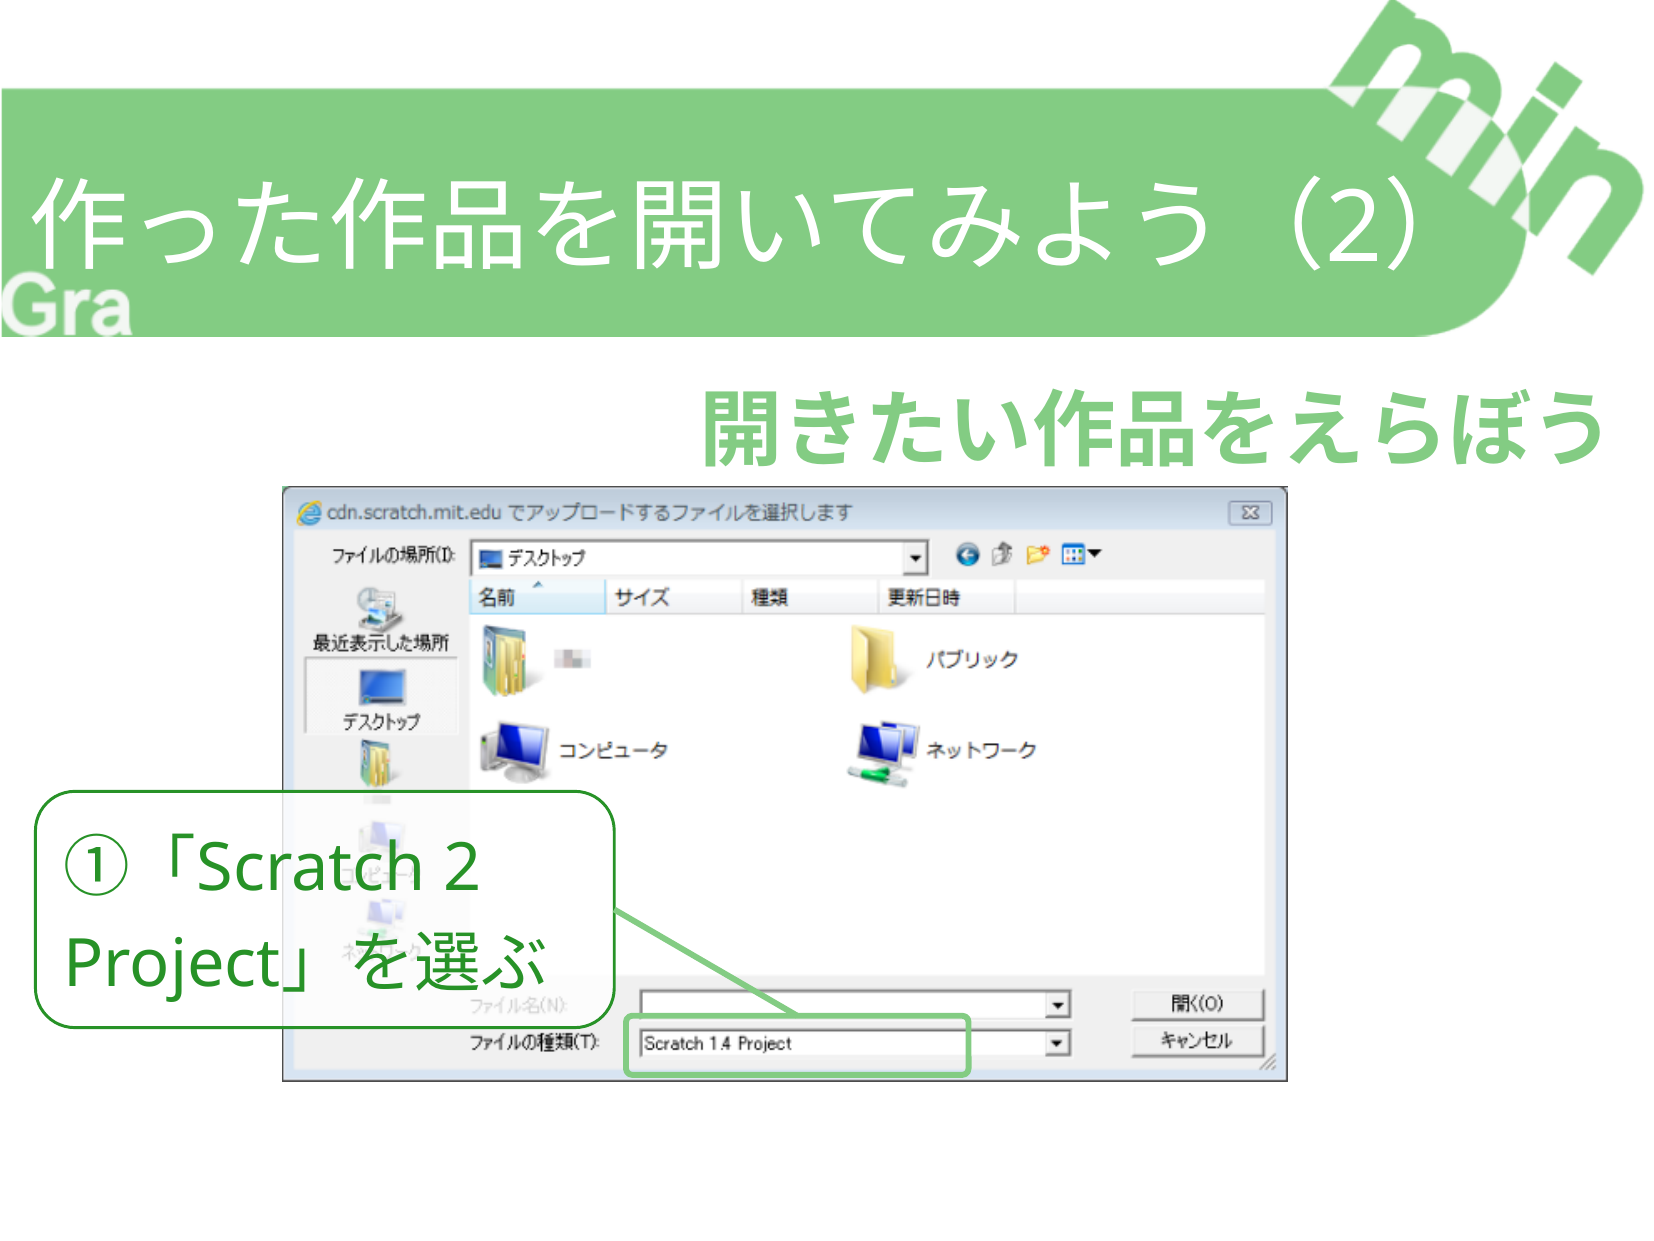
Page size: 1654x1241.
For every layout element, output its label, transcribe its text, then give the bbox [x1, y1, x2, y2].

picture [629, 1019, 965, 1071]
picture [282, 487, 1288, 1082]
text_box 開きたい作品をえらぼう [35, 355, 1630, 487]
text_box ①「Scratch 2 Project」を選ぶ [35, 791, 615, 1028]
title 作った作品を開いてみよう（2） [11, 134, 1501, 303]
picture [1, 0, 1654, 337]
